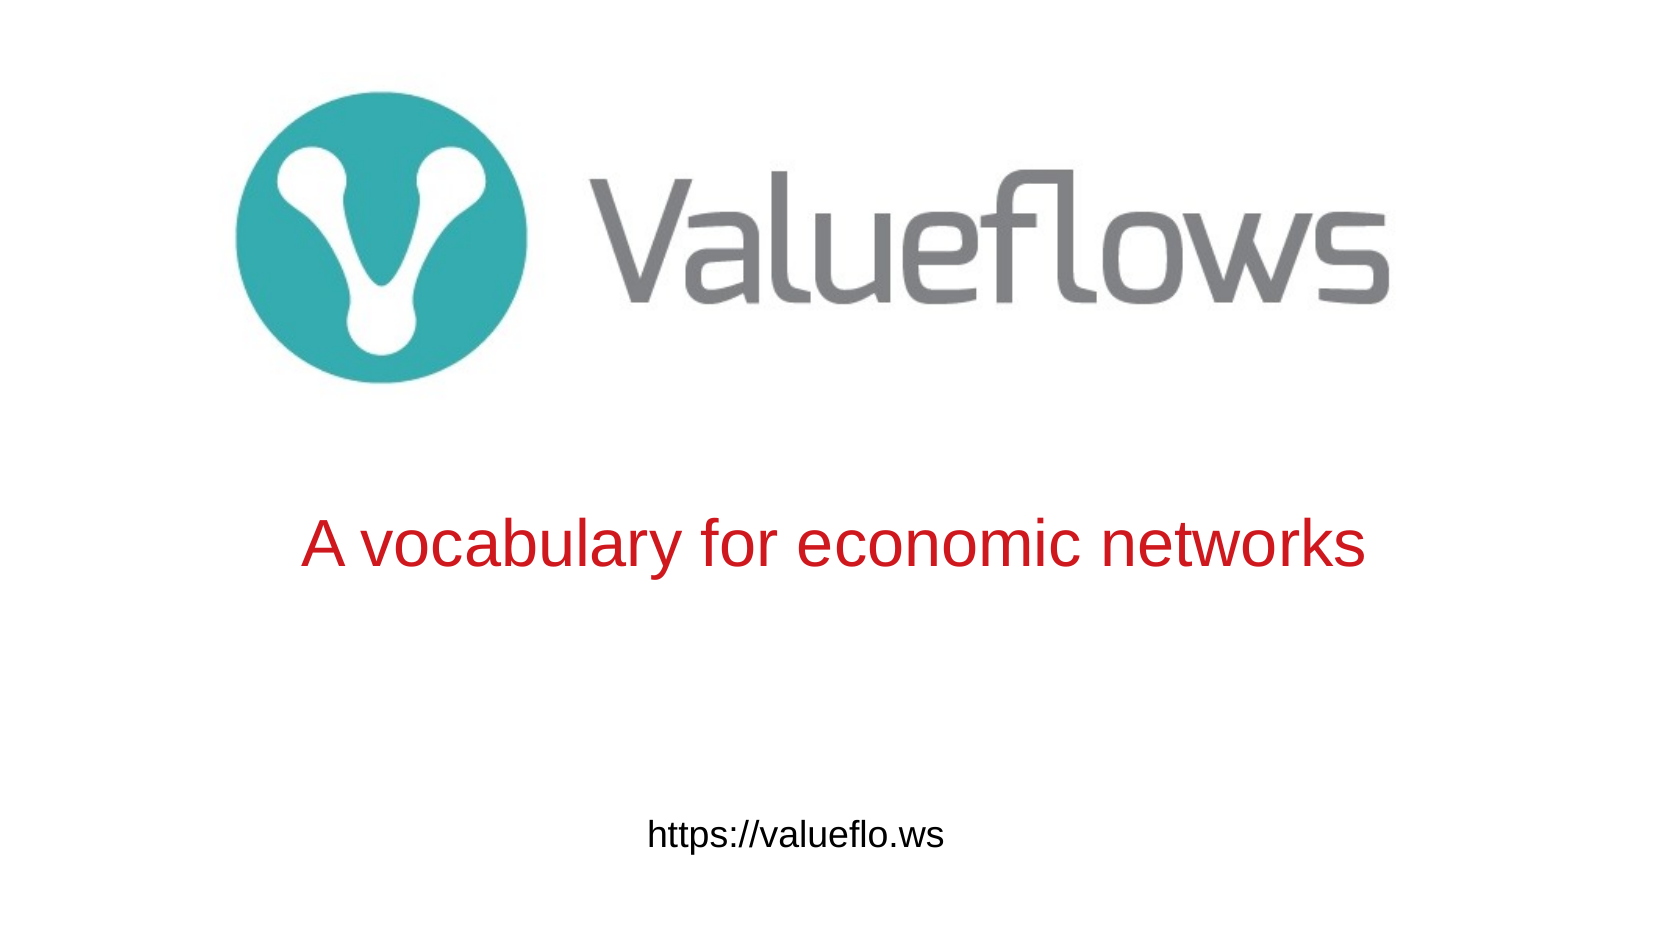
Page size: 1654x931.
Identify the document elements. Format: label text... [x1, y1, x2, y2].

subtitle A vocabulary for economic networks [90, 371, 1579, 716]
text_box https://valueflo.ws [632, 806, 993, 906]
picture [195, 48, 1433, 421]
